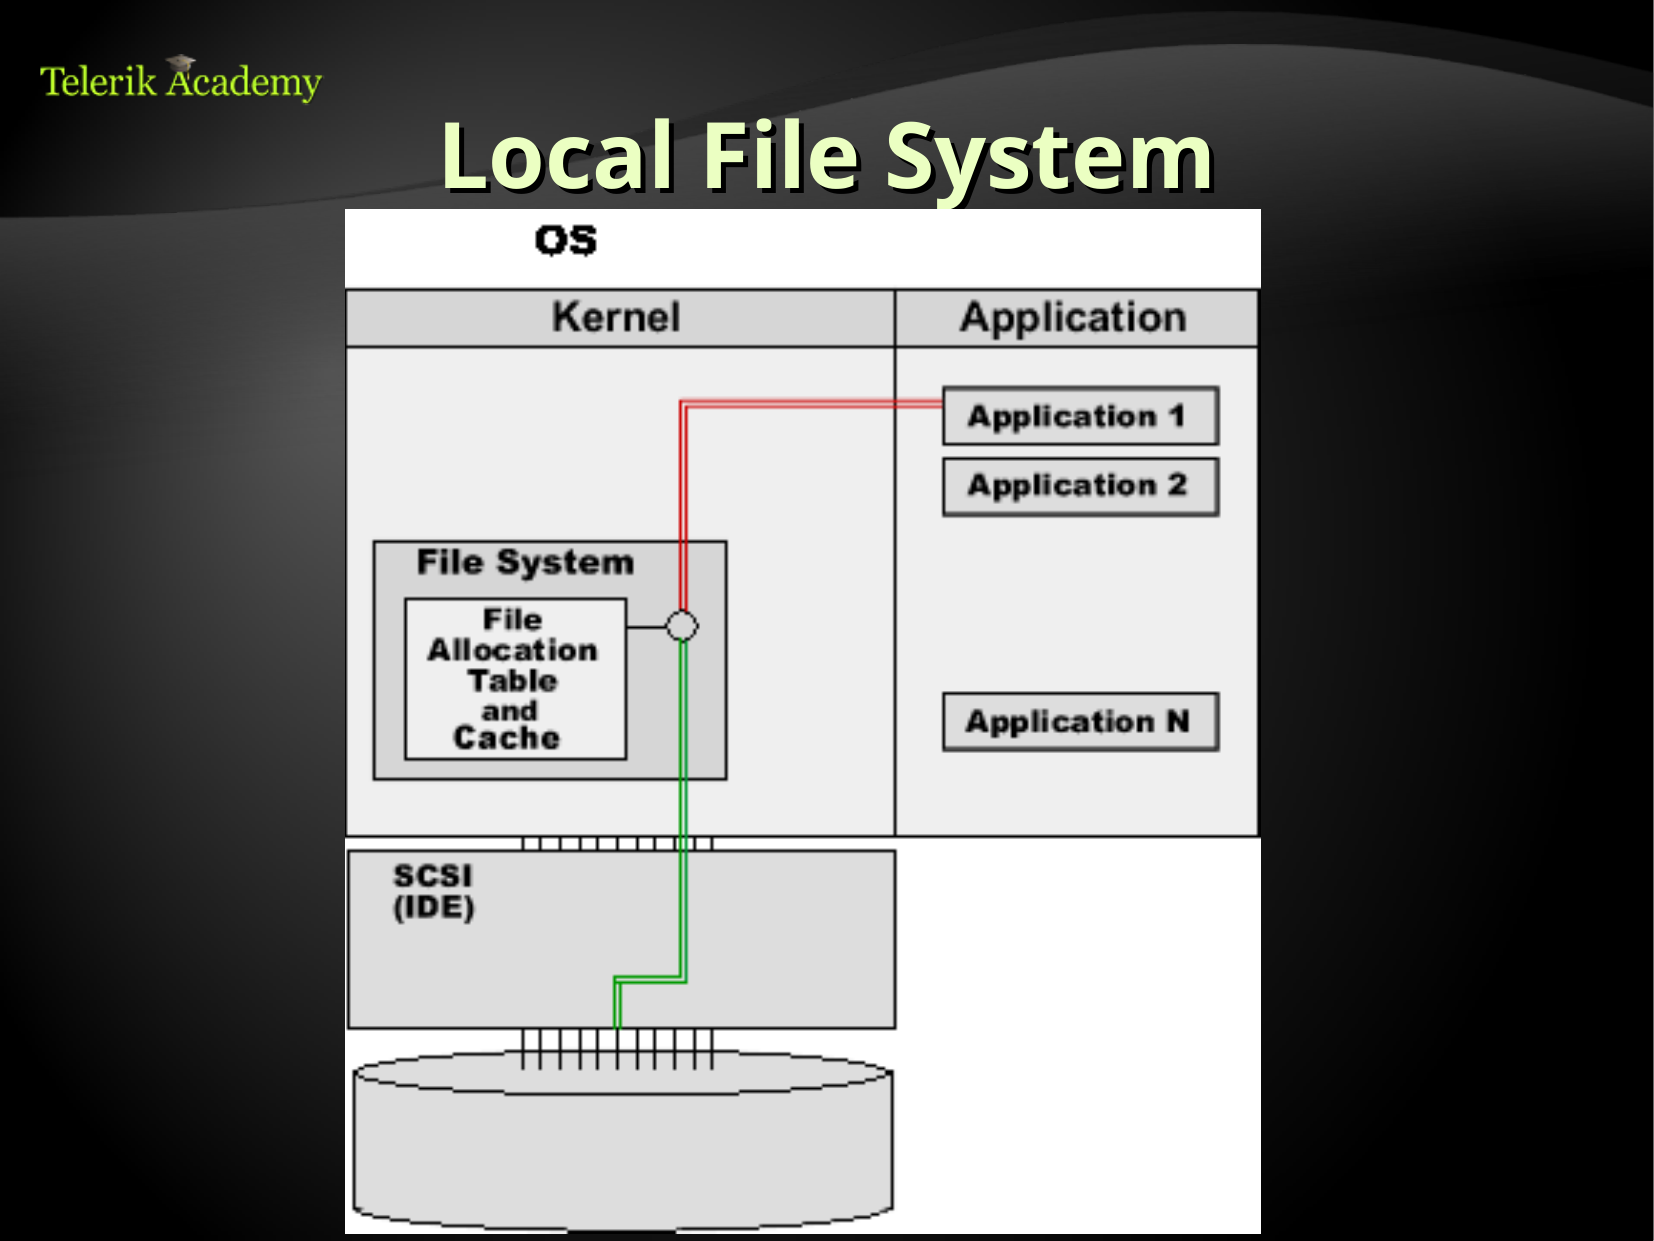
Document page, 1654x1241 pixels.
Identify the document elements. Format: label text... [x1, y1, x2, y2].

title Local File System [82, 49, 1571, 257]
picture [0, 0, 1654, 1241]
